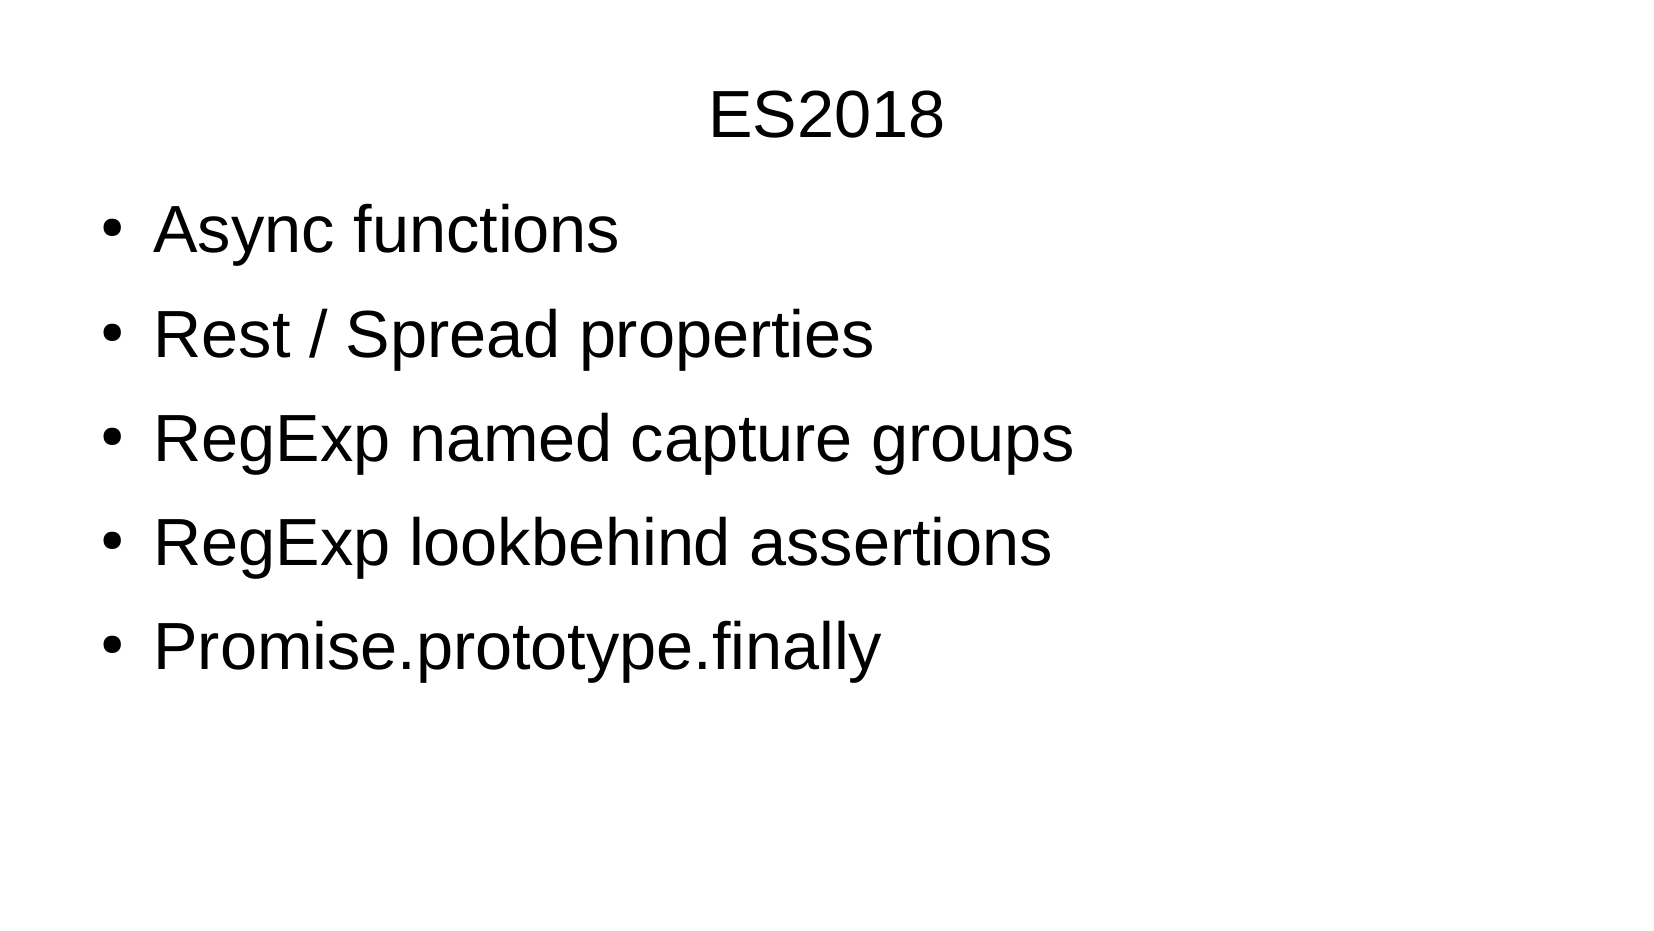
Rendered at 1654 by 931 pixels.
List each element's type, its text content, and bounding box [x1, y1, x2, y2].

title ES2018 [82, 37, 1571, 192]
list Async functions Rest / Spread properties RegExp named capture groups RegExp lookbehind assertions Promise.prototype.finally [82, 192, 1571, 863]
